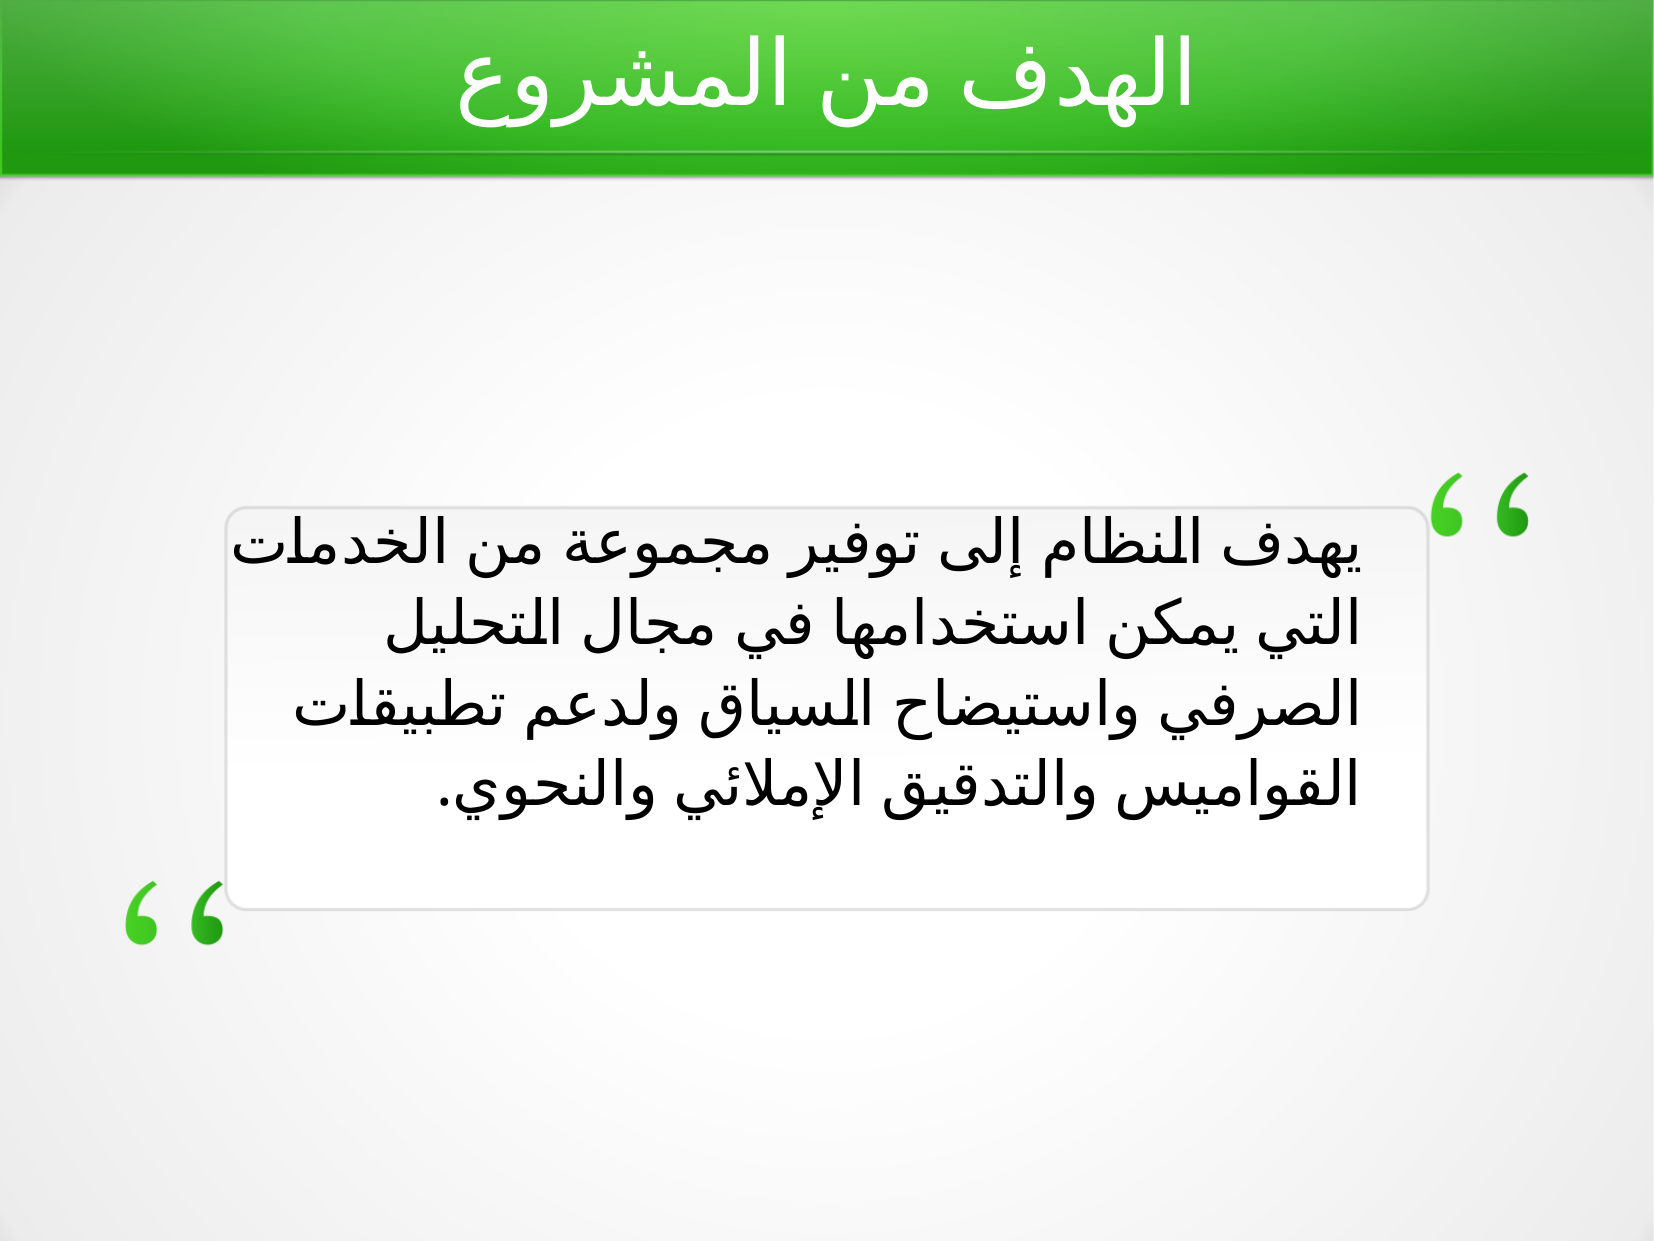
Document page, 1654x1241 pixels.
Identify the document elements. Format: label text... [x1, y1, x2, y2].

picture [0, 0, 1654, 1241]
list يهدف النظام إلى توفير مجموعة من الخدمات التي يمكن استخدامها في مجال التحليل الصرفي واستيضاح السياق ولدعم تطبيقات القواميس والتدقيق الإملائي والنحوي. [224, 507, 1430, 910]
title الهدف من المشروع [82, 11, 1571, 154]
